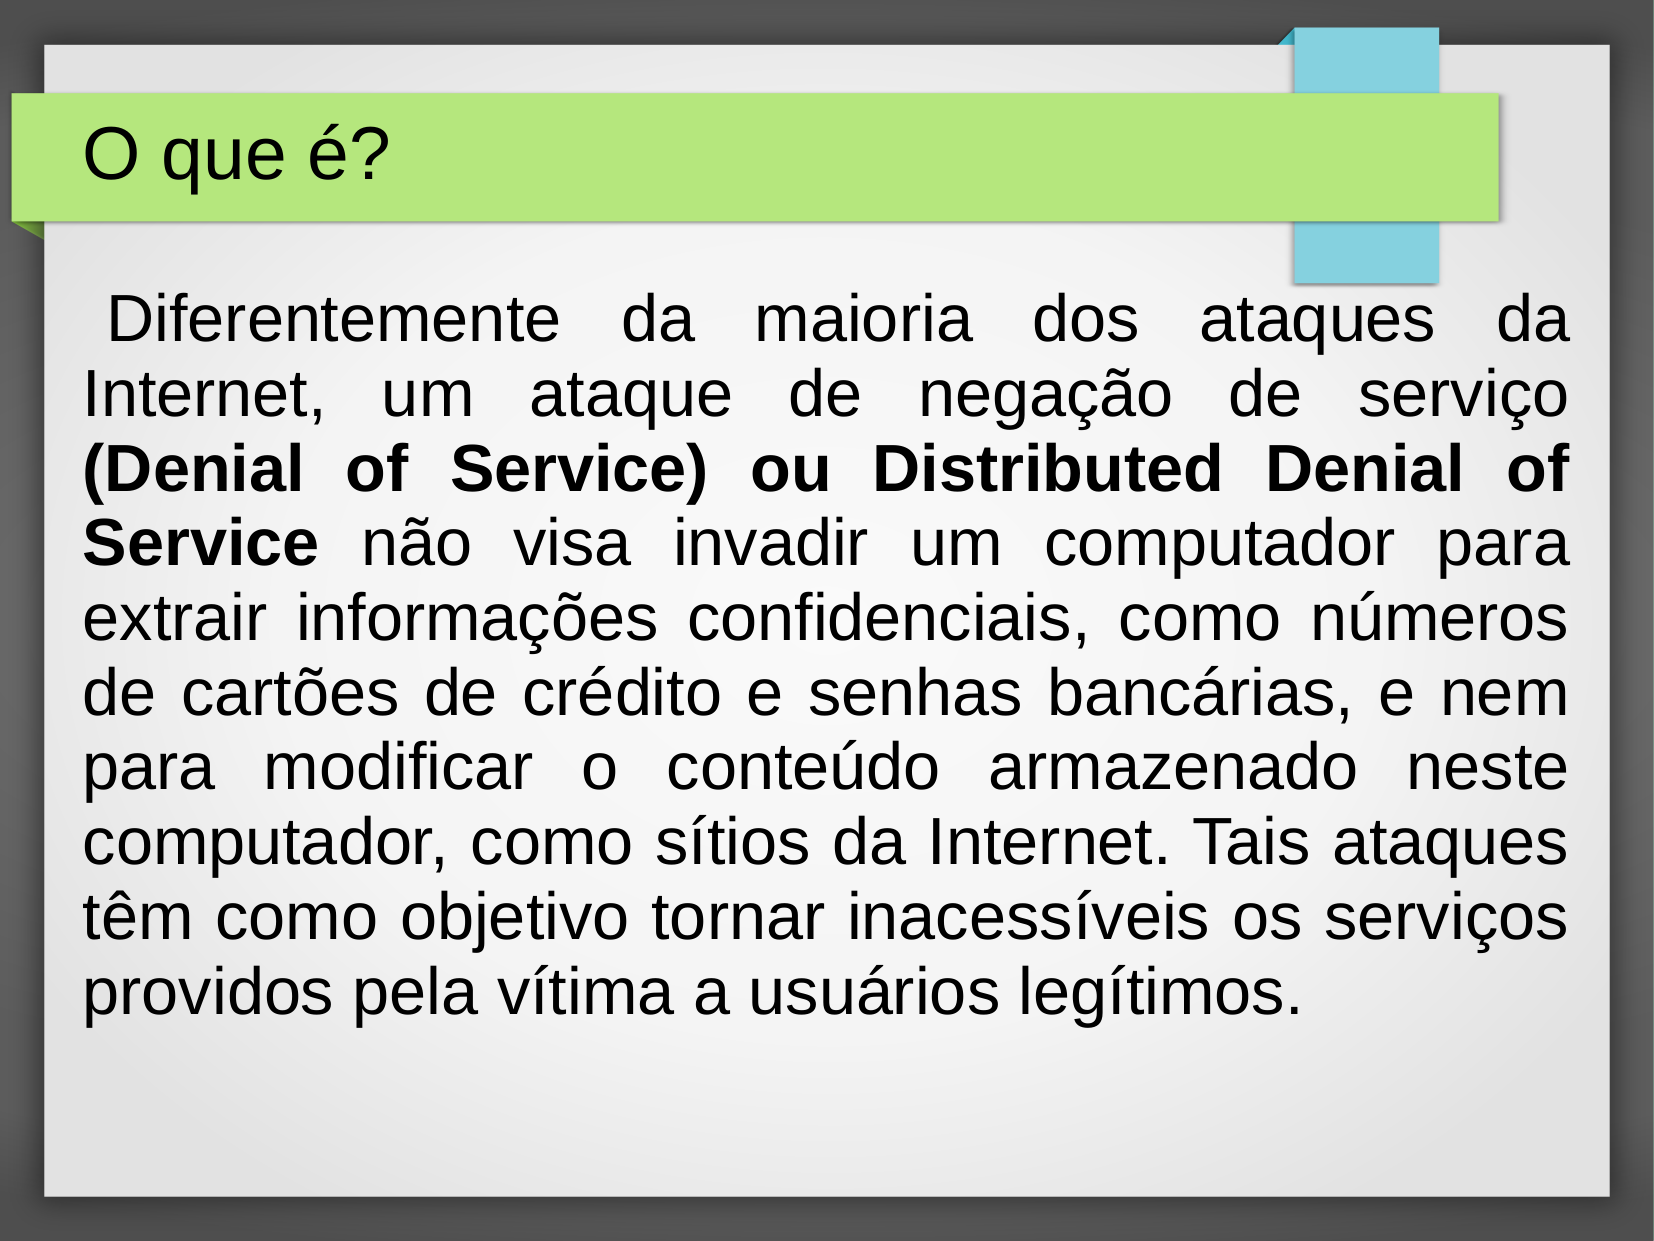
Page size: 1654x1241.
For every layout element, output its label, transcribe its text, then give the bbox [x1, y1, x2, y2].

picture [0, 0, 1654, 1241]
title O que é? [82, 94, 1264, 213]
subtitle Diferentemente da maioria dos ataques da Internet, um ataque de negação de serviço (Denial of Service) ou Distributed Denial of Service não visa invadir um computador para extrair informações confidenciais, como números de cartões de crédito e senhas bancárias, e nem para modificar o conteúdo armazenado neste computador, como sítios da Internet. Tais ataques têm como objetivo tornar inacessíveis os serviços providos pela vítima a usuários legítimos. [82, 283, 1571, 1027]
